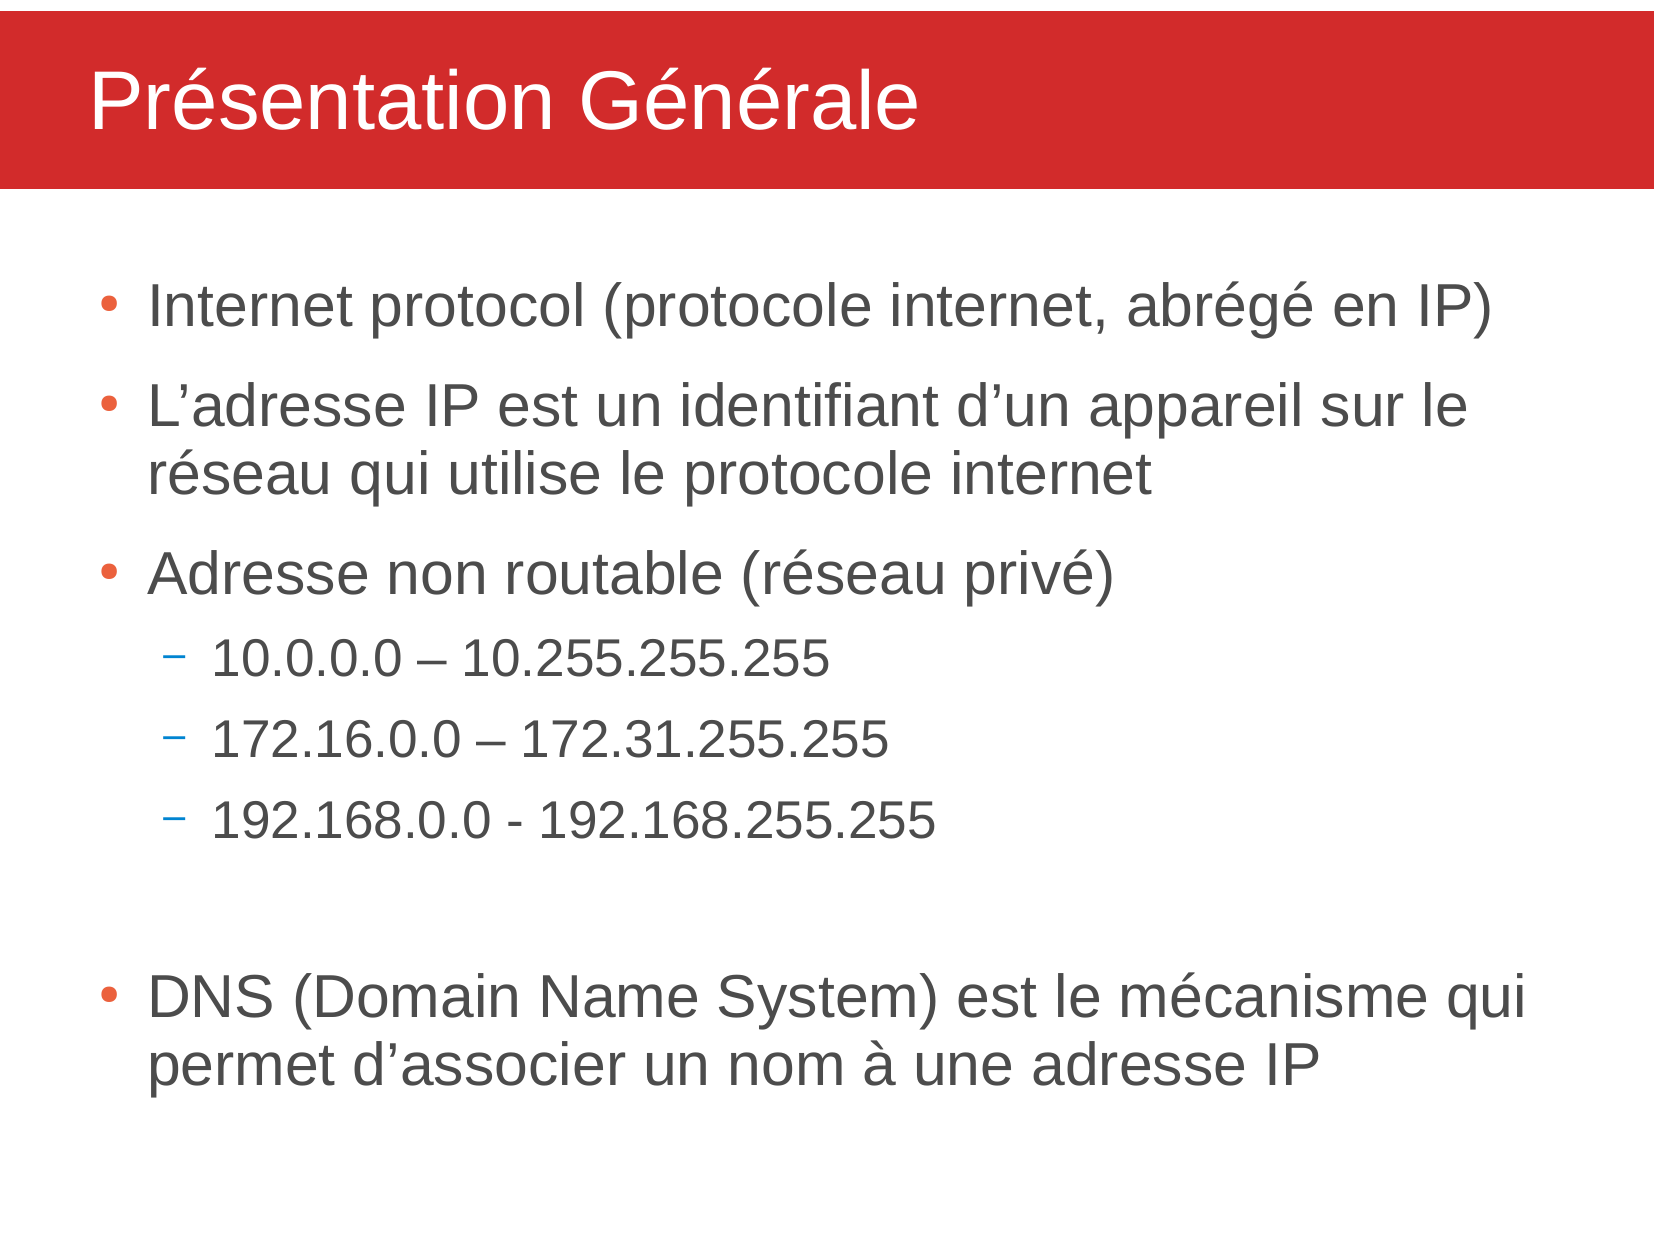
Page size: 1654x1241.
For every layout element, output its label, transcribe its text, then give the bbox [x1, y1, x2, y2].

list Internet protocol (protocole internet, abrégé en IP) L’adresse IP est un identifiant d’un appareil sur le réseau qui utilise le protocole internet Adresse non routable (réseau privé) 10.0.0.0 – 10.255.255.255 172.16.0.0 – 172.31.255.255 192.168.0.0 - 192.168.255.255 DNS (Domain Name System) est le mécanisme qui permet d’associer un nom à une adresse IP [82, 271, 1571, 1099]
title Présentation Générale [0, 11, 1654, 189]
